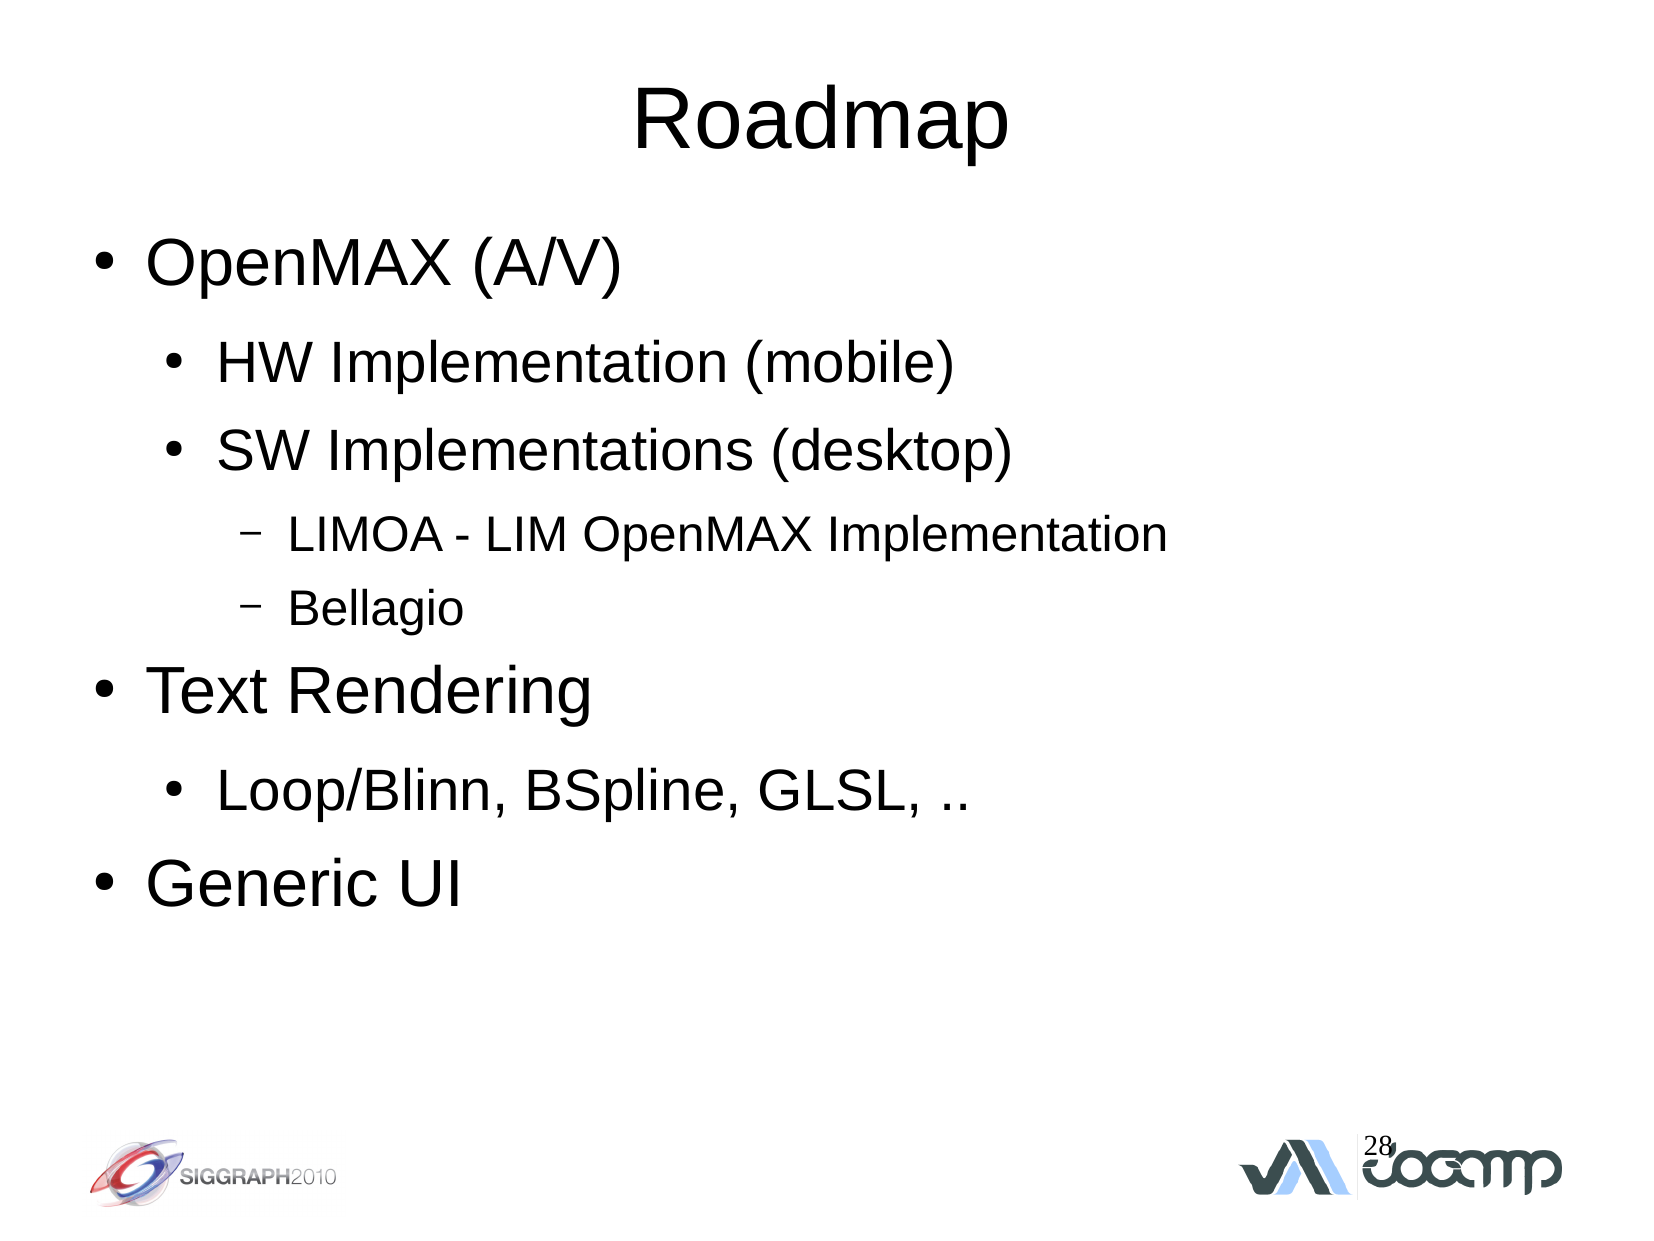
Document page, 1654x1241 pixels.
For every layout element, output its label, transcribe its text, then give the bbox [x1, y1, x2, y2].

list OpenMAX (A/V) HW Implementation (mobile) SW Implementations (desktop) LIMOA - LIM OpenMAX Implementation Bellagio Text Rendering Loop/Blinn, BSpline, GLSL, .. Generic UI [75, 225, 1571, 1109]
title Roadmap [68, 56, 1576, 181]
picture [1237, 1134, 1562, 1200]
picture [82, 1130, 346, 1217]
